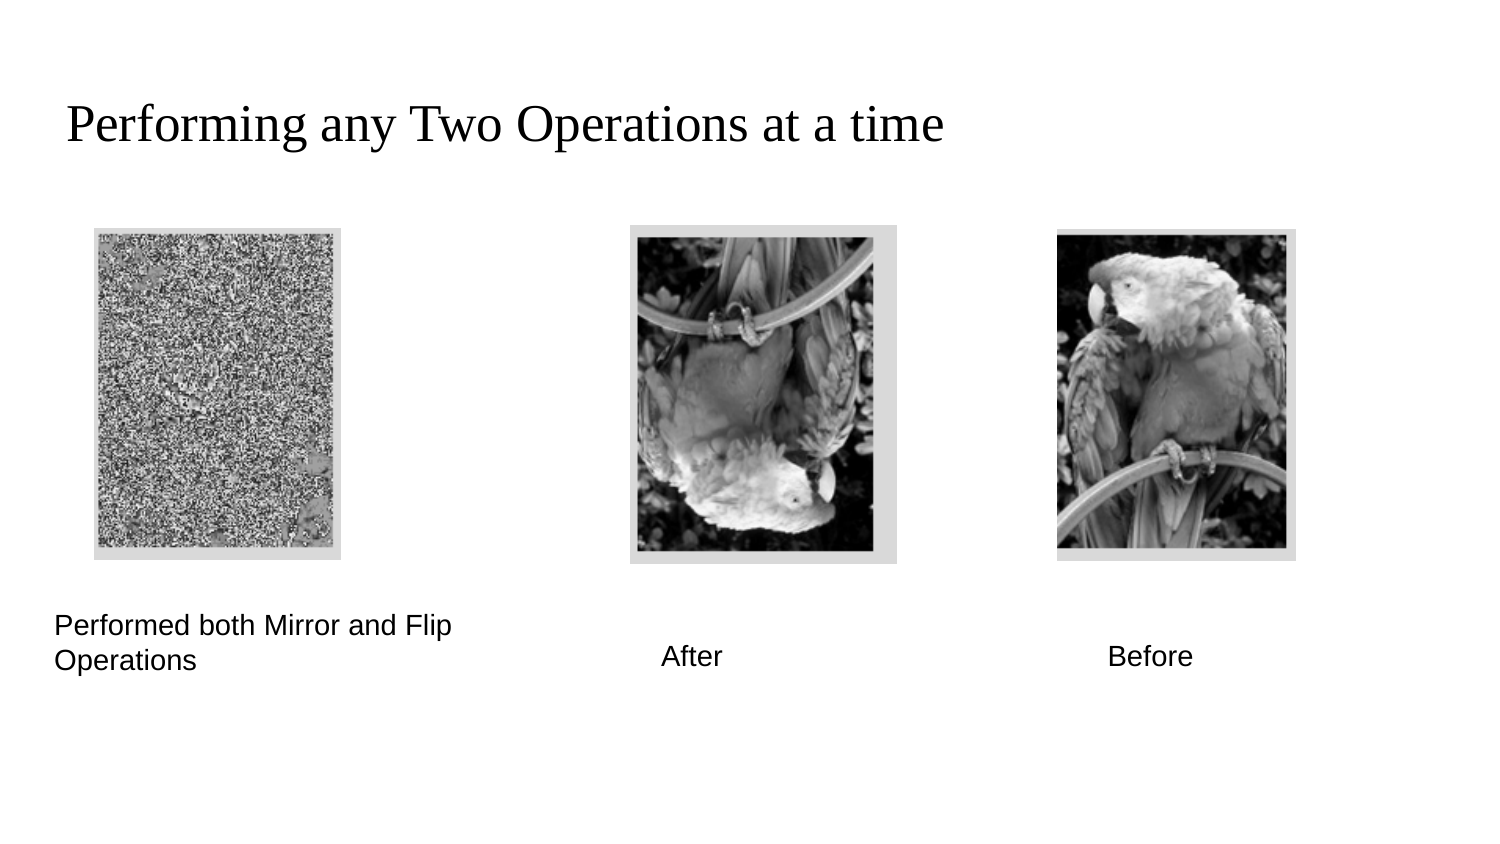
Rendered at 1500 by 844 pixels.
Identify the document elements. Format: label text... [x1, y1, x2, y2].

text_box Performed both Mirror and Flip Operations [39, 591, 550, 692]
title Performing any Two Operations at a time [51, 72, 1449, 167]
picture [1057, 229, 1296, 561]
picture [94, 228, 341, 561]
text_box After [646, 622, 879, 688]
text_box Before [1092, 622, 1261, 688]
picture [630, 225, 897, 564]
